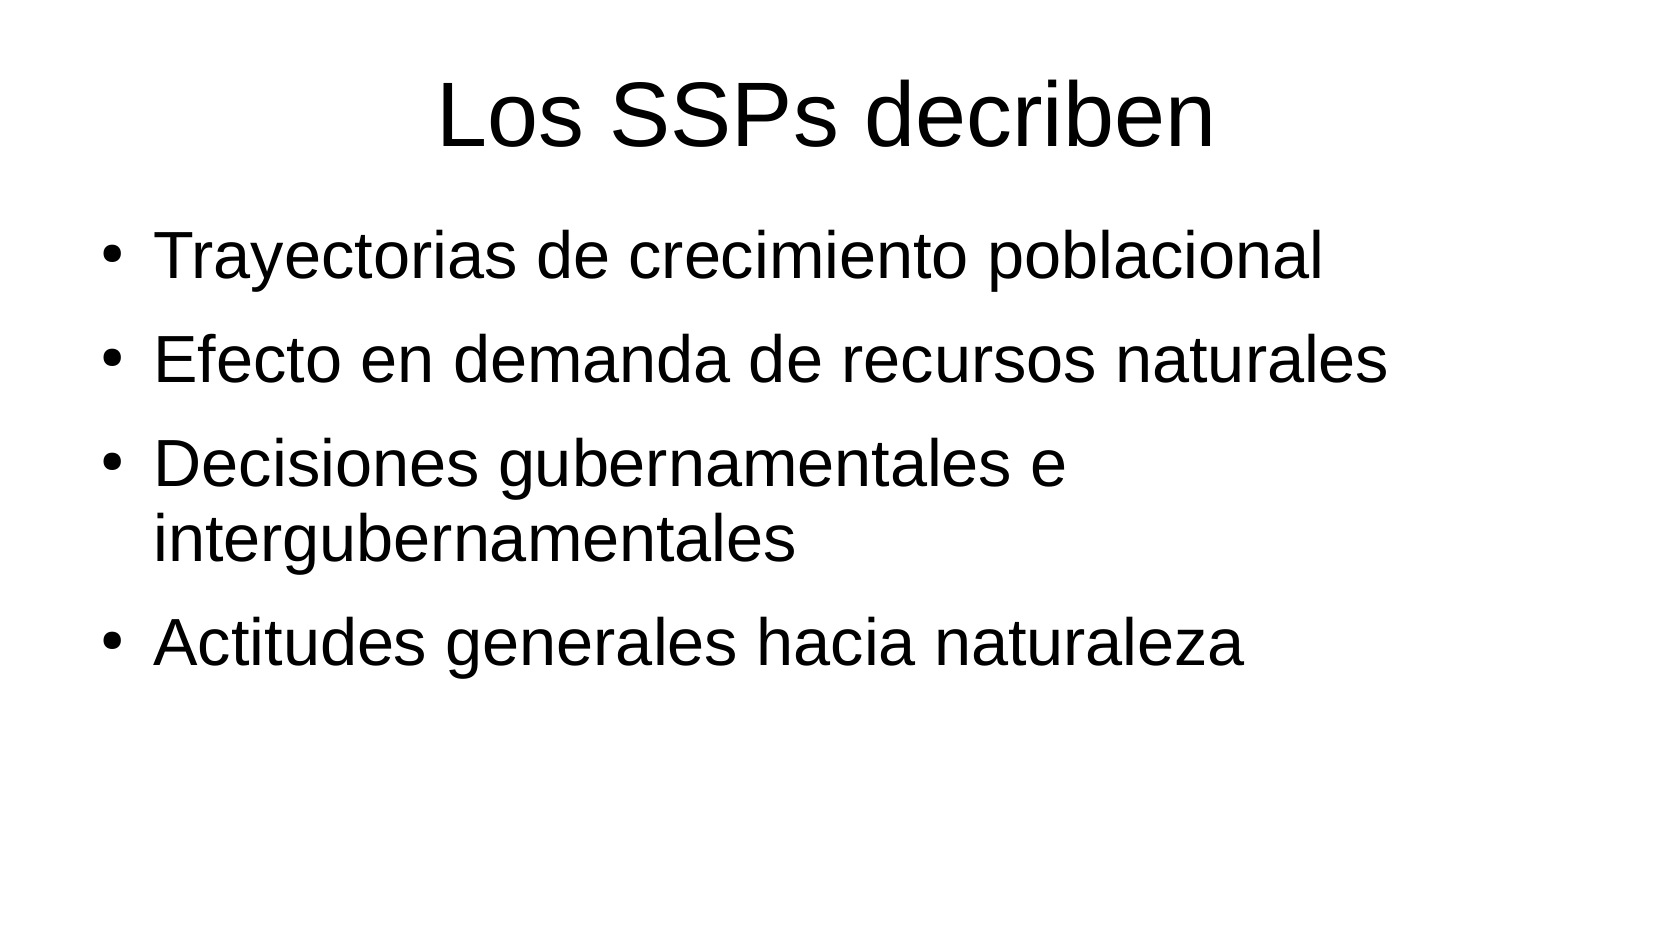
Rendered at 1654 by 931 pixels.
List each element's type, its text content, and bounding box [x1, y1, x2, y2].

list Trayectorias de crecimiento poblacional Efecto en demanda de recursos naturales Decisiones gubernamentales e intergubernamentales Actitudes generales hacia naturaleza [82, 217, 1571, 758]
title Los SSPs decriben [82, 37, 1571, 193]
